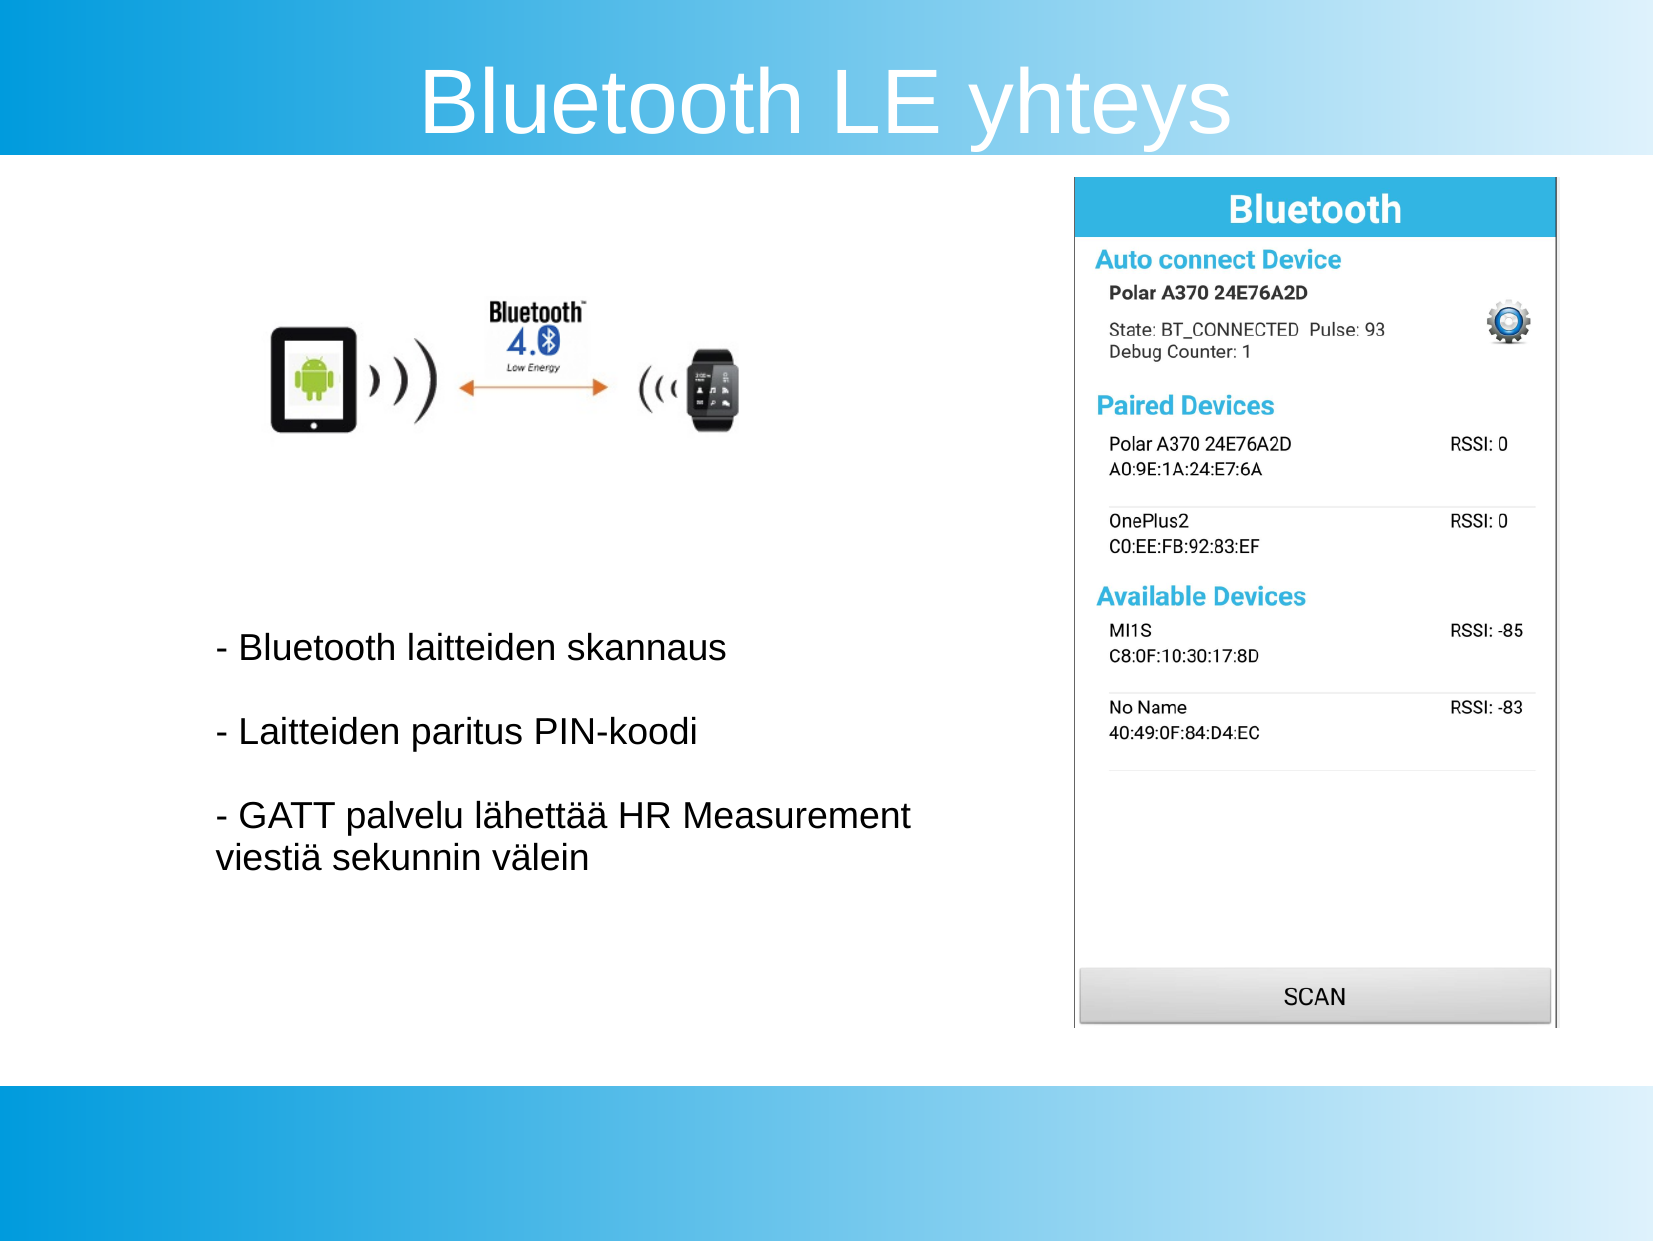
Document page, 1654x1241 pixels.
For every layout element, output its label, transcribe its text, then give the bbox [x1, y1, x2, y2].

text_box - Bluetooth laitteiden skannaus - Laitteiden paritus PIN-koodi - GATT palvelu lähettää HR Measurement viestiä sekunnin välein [200, 619, 957, 887]
title Bluetooth LE yhteys [82, 49, 1571, 155]
picture [1074, 177, 1560, 1028]
picture [224, 271, 792, 520]
